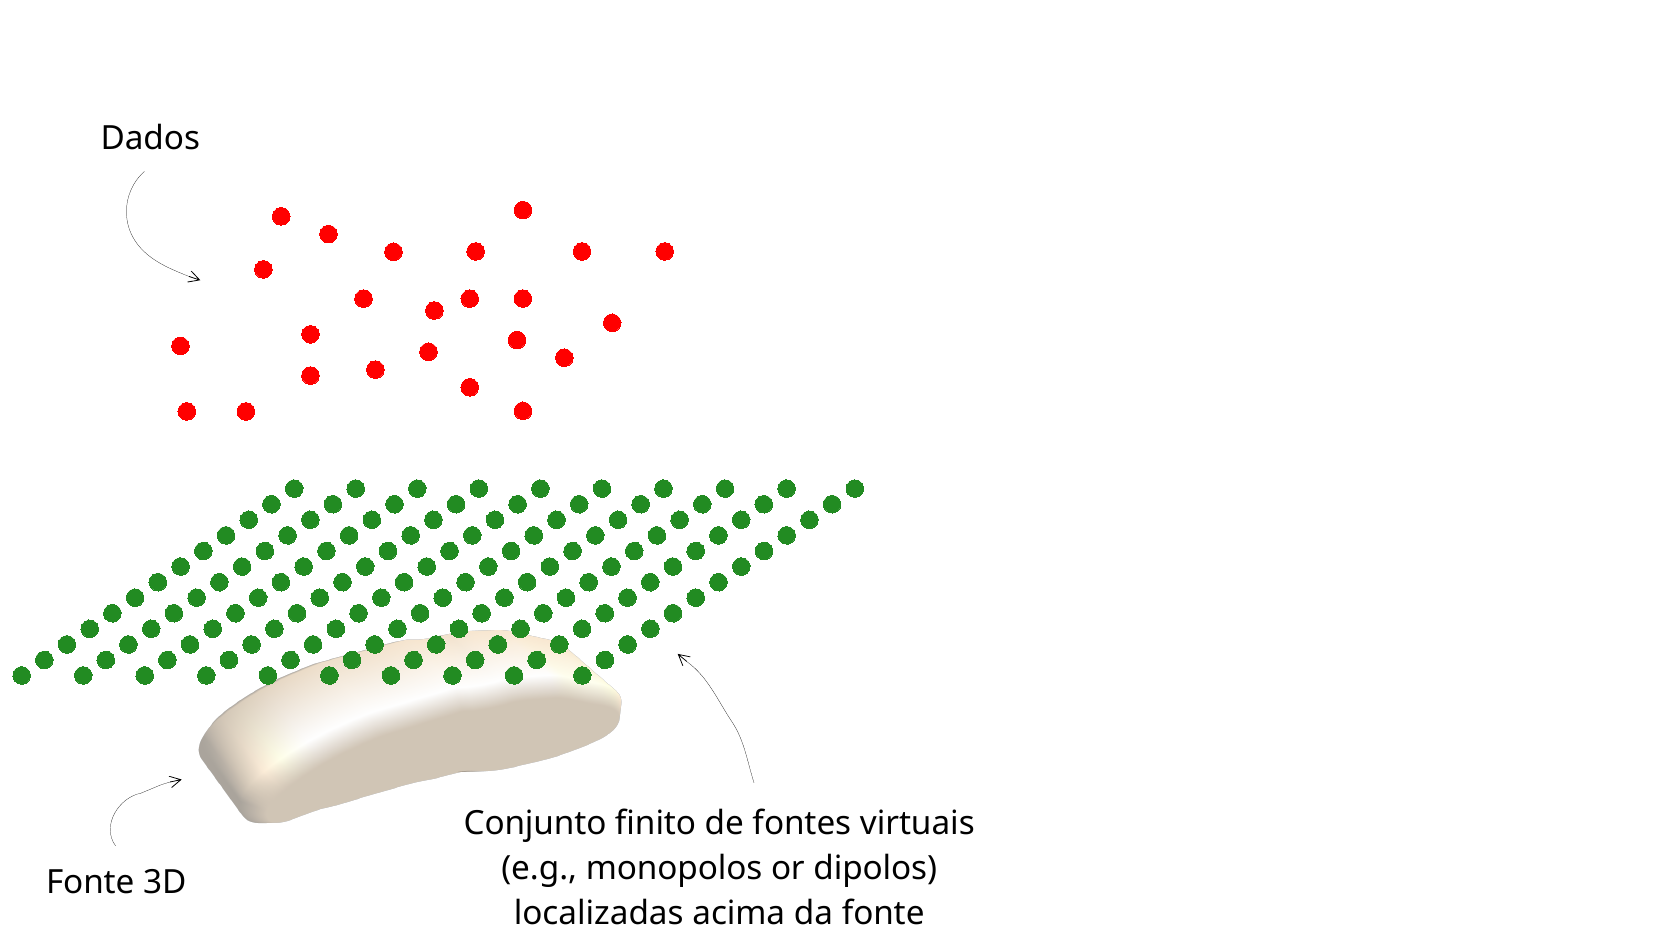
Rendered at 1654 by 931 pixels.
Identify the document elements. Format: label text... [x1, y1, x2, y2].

text_box [304, 635, 322, 654]
text_box [259, 666, 277, 685]
text_box [579, 573, 598, 592]
text_box [716, 479, 734, 498]
text_box [508, 331, 526, 349]
text_box [800, 510, 819, 529]
text_box [557, 588, 575, 607]
text_box [709, 573, 728, 592]
text_box [384, 242, 403, 261]
text_box [96, 651, 115, 669]
text_box [547, 510, 566, 529]
text_box [570, 495, 589, 514]
text_box [654, 479, 673, 498]
text_box [404, 651, 423, 669]
text_box [514, 201, 532, 219]
text_box [846, 479, 864, 498]
text_box [709, 526, 728, 545]
text_box [686, 588, 705, 607]
text_box [447, 495, 465, 514]
text_box [239, 510, 258, 529]
text_box [181, 635, 199, 654]
text_box [203, 619, 222, 638]
text_box [518, 573, 536, 592]
text_box [508, 495, 527, 514]
text_box [618, 635, 637, 654]
text_box [593, 479, 611, 498]
text_box [301, 510, 320, 529]
text_box [823, 495, 841, 514]
text_box [425, 301, 444, 320]
text_box [262, 495, 281, 514]
text_box [135, 666, 154, 685]
text_box [333, 573, 352, 592]
text_box [165, 604, 183, 623]
text_box [354, 289, 373, 308]
text_box [641, 619, 660, 638]
text_box [249, 588, 268, 607]
text_box [382, 666, 400, 685]
text_box [217, 526, 235, 545]
text_box [317, 542, 336, 560]
text_box [272, 573, 290, 592]
text_box [524, 526, 543, 545]
text_box [596, 651, 614, 669]
text_box [12, 666, 31, 685]
text_box [385, 495, 404, 514]
text_box [531, 479, 550, 498]
text_box [732, 557, 751, 576]
text_box [563, 542, 582, 560]
text_box [281, 651, 300, 669]
text_box [103, 604, 122, 623]
text_box [555, 348, 574, 367]
text_box [324, 495, 342, 514]
text_box [265, 619, 284, 638]
text_box [256, 542, 274, 560]
text_box [466, 242, 485, 261]
text_box [356, 557, 375, 576]
text_box [693, 495, 712, 514]
text_box [573, 242, 591, 261]
text_box [177, 402, 196, 421]
text_box [408, 479, 427, 498]
text_box [427, 635, 446, 654]
text_box [440, 542, 459, 560]
text_box [210, 573, 229, 592]
text_box [278, 526, 297, 545]
text_box [388, 619, 407, 638]
text_box [119, 635, 138, 654]
text_box [171, 337, 190, 355]
text_box [573, 666, 592, 685]
text_box [460, 289, 479, 308]
text_box [220, 651, 238, 669]
text_box [417, 557, 436, 576]
text_box [187, 588, 206, 607]
text_box [603, 313, 622, 332]
text_box [755, 542, 773, 560]
text_box [463, 526, 482, 545]
text_box [618, 588, 637, 607]
text_box [272, 207, 291, 226]
text_box [340, 526, 358, 545]
text_box [472, 604, 491, 623]
text_box [641, 573, 660, 592]
text_box [419, 342, 438, 361]
text_box [158, 651, 177, 669]
text_box [346, 479, 365, 498]
text_box [366, 360, 385, 379]
text_box [541, 557, 559, 576]
text_box [365, 635, 384, 654]
text_box [511, 619, 530, 638]
text_box [479, 557, 498, 576]
text_box [424, 510, 443, 529]
text_box [310, 588, 329, 607]
text_box [514, 401, 532, 420]
text_box [573, 619, 591, 638]
text_box [285, 479, 304, 498]
text_box [343, 651, 361, 669]
text_box [58, 635, 76, 654]
text_box [514, 289, 532, 308]
text_box [237, 402, 255, 421]
text_box [126, 588, 144, 607]
text_box [534, 604, 553, 623]
text_box [664, 604, 682, 623]
text_box [349, 604, 368, 623]
text_box [171, 557, 190, 576]
text_box [319, 225, 338, 243]
text_box [242, 635, 261, 654]
text_box [379, 542, 397, 560]
text_box [648, 526, 666, 545]
text_box [80, 619, 99, 638]
text_box [301, 366, 320, 385]
text_box [527, 651, 546, 669]
text_box [754, 495, 773, 514]
text_box Dados [85, 106, 401, 158]
text_box [372, 588, 391, 607]
text_box [288, 604, 306, 623]
text_box [395, 573, 413, 592]
text_box [327, 619, 345, 638]
text_box [631, 495, 650, 514]
text_box [443, 666, 462, 685]
text_box [226, 604, 245, 623]
text_box [301, 325, 320, 344]
text_box [401, 526, 420, 545]
text_box [602, 557, 621, 576]
text_box [550, 635, 569, 654]
text_box [505, 666, 523, 685]
text_box [777, 479, 796, 498]
text_box Conjunto finito de fontes virtuais (e.g., monopolos or dipolos) localizadas acima da fonte [448, 791, 993, 916]
text_box [502, 542, 520, 560]
text_box [732, 510, 751, 529]
text_box Fonte 3D [31, 850, 206, 902]
text_box [460, 378, 479, 397]
text_box [609, 510, 627, 529]
text_box [686, 542, 705, 560]
text_box [450, 619, 468, 638]
text_box [470, 479, 488, 498]
text_box [142, 619, 161, 638]
text_box [488, 635, 507, 654]
text_box [670, 510, 689, 529]
text_box [35, 651, 54, 669]
text_box [254, 260, 273, 279]
text_box [148, 573, 167, 592]
text_box [655, 242, 674, 261]
text_box [294, 557, 313, 576]
text_box [495, 588, 514, 607]
text_box [595, 604, 614, 623]
text_box [456, 573, 475, 592]
text_box [664, 557, 682, 576]
text_box [320, 666, 339, 685]
text_box [433, 588, 452, 607]
text_box [586, 526, 605, 545]
text_box [411, 604, 429, 623]
text_box [625, 542, 644, 560]
text_box [194, 542, 213, 560]
text_box [233, 557, 251, 576]
text_box [197, 666, 216, 685]
text_box [363, 510, 381, 529]
text_box [74, 666, 93, 685]
text_box [466, 651, 485, 669]
text_box [486, 510, 504, 529]
text_box [777, 526, 796, 545]
